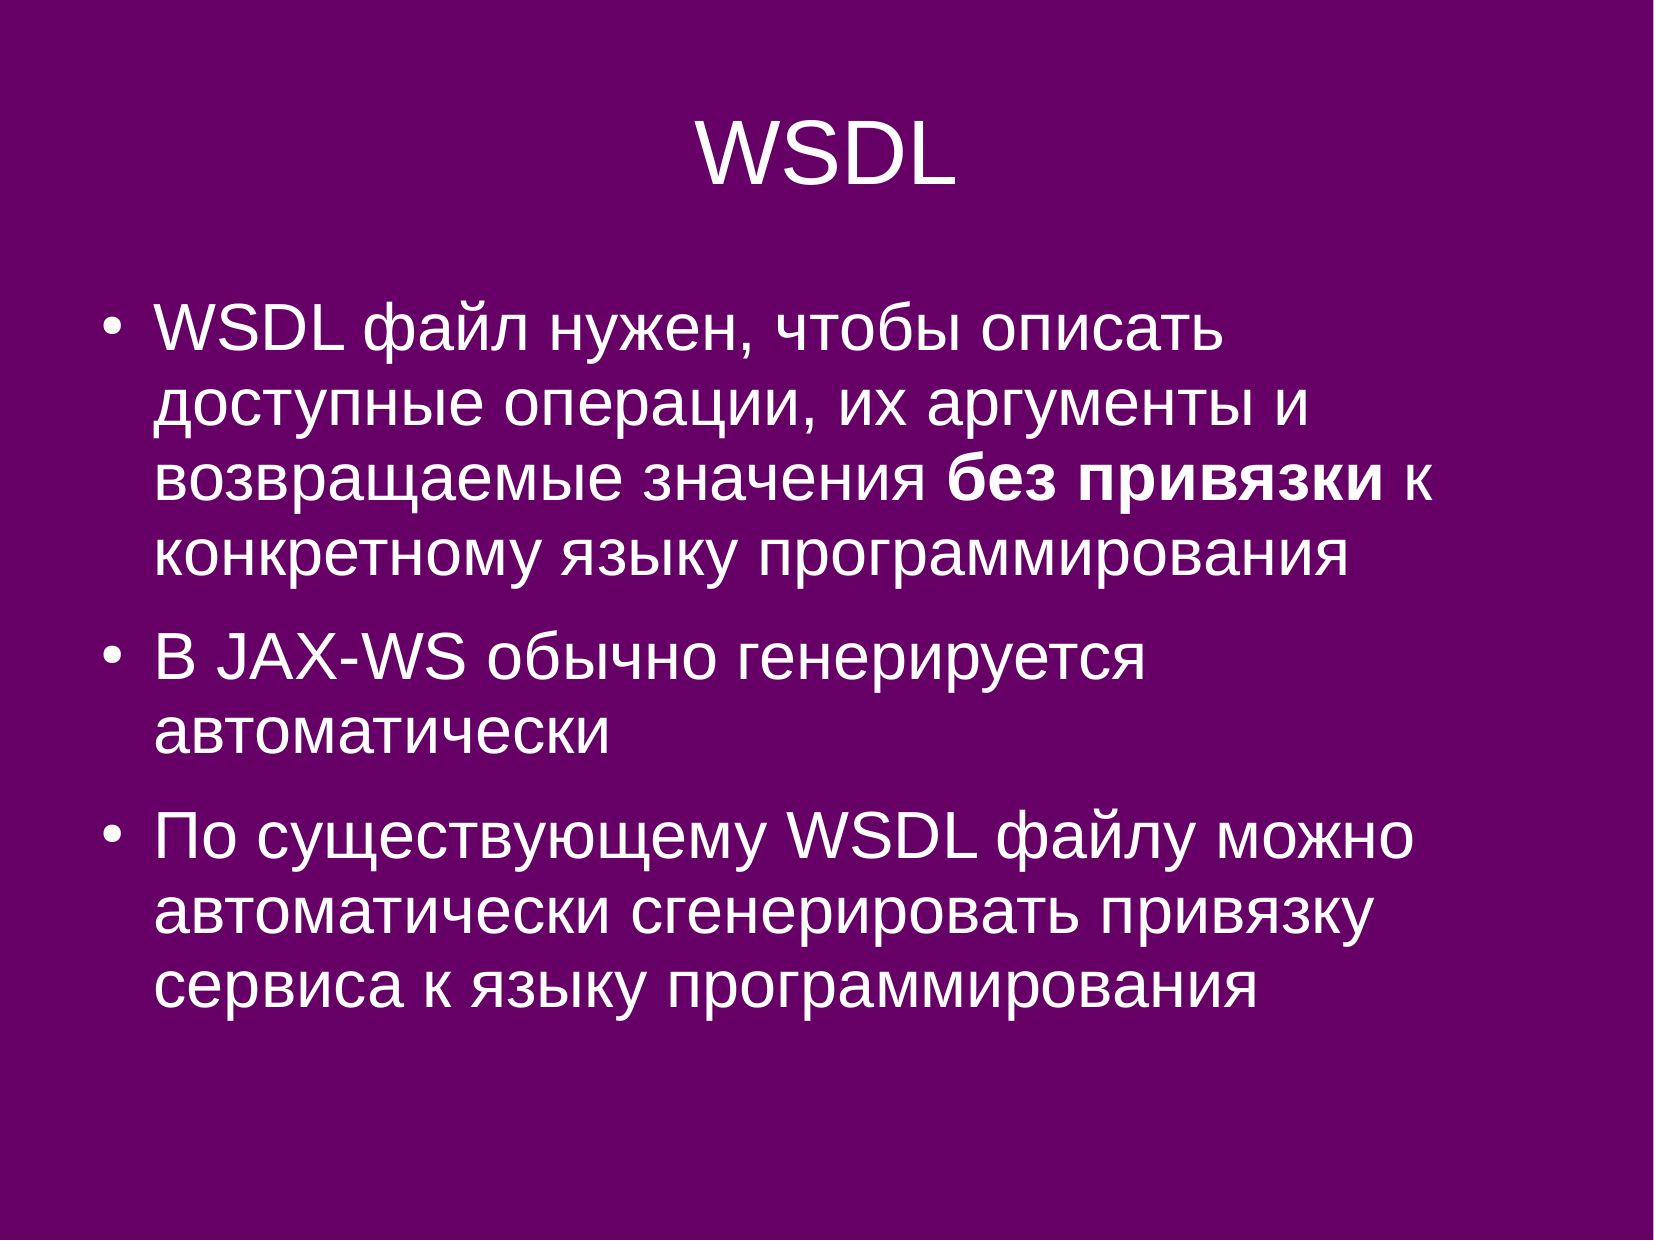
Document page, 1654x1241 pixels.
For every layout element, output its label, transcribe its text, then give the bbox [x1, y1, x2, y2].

title WSDL [82, 49, 1571, 257]
list WSDL файл нужен, чтобы описать доступные операции, их аргументы и возвращаемые значения без привязки к конкретному языку программирования В JAX-WS обычно генерируется автоматически По существующему WSDL файлу можно автоматически сгенерировать привязку сервиса к языку программирования [82, 290, 1571, 1023]
